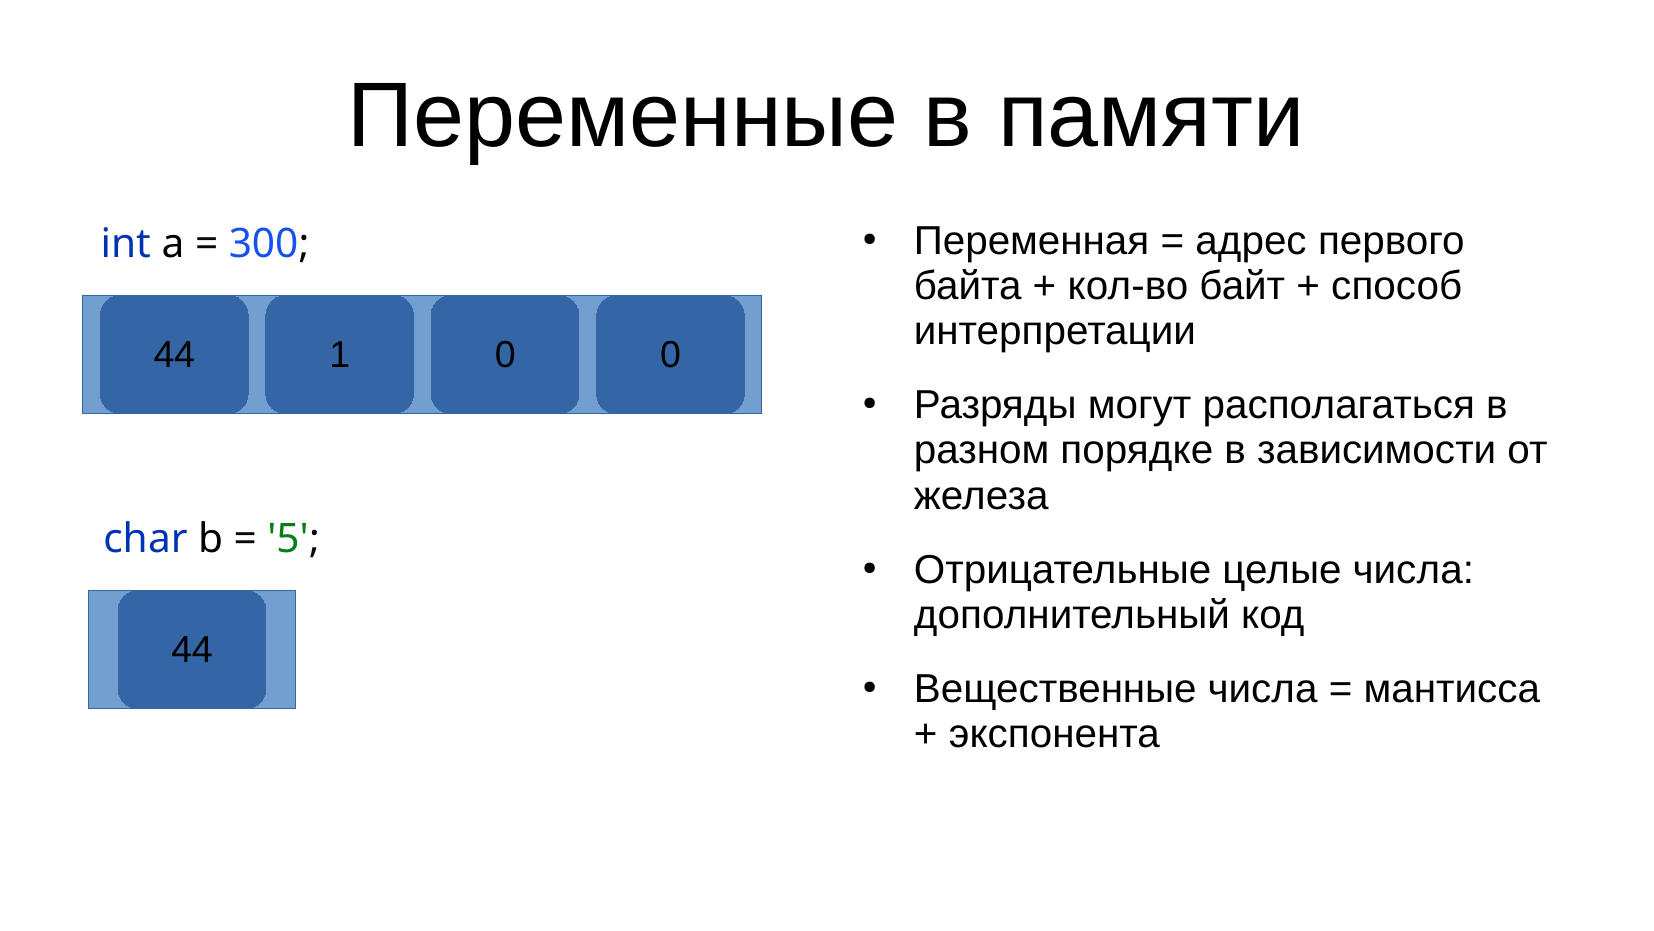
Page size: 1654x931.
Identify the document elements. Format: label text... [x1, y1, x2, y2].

text_box [82, 295, 116, 414]
text_box [88, 590, 133, 709]
text_box 44 [118, 590, 266, 709]
title Переменные в памяти [82, 37, 1571, 193]
text_box [232, 295, 281, 414]
text_box [564, 295, 612, 414]
list Переменная = адрес первого байта + кол-во байт + способ интерпретации Разряды могут располагаться в разном порядке в зависимости от железа Отрицательные целые числа: дополнительный код Вещественные числа = мантисса + экспонента [845, 217, 1572, 758]
text_box int a = 300; [85, 206, 325, 278]
text_box 0 [596, 295, 745, 414]
text_box [729, 295, 762, 414]
text_box char b = '5'; [88, 501, 336, 573]
text_box [251, 590, 296, 709]
text_box 44 [100, 295, 249, 414]
text_box 1 [265, 295, 414, 414]
text_box 0 [431, 295, 579, 414]
text_box [398, 295, 446, 414]
